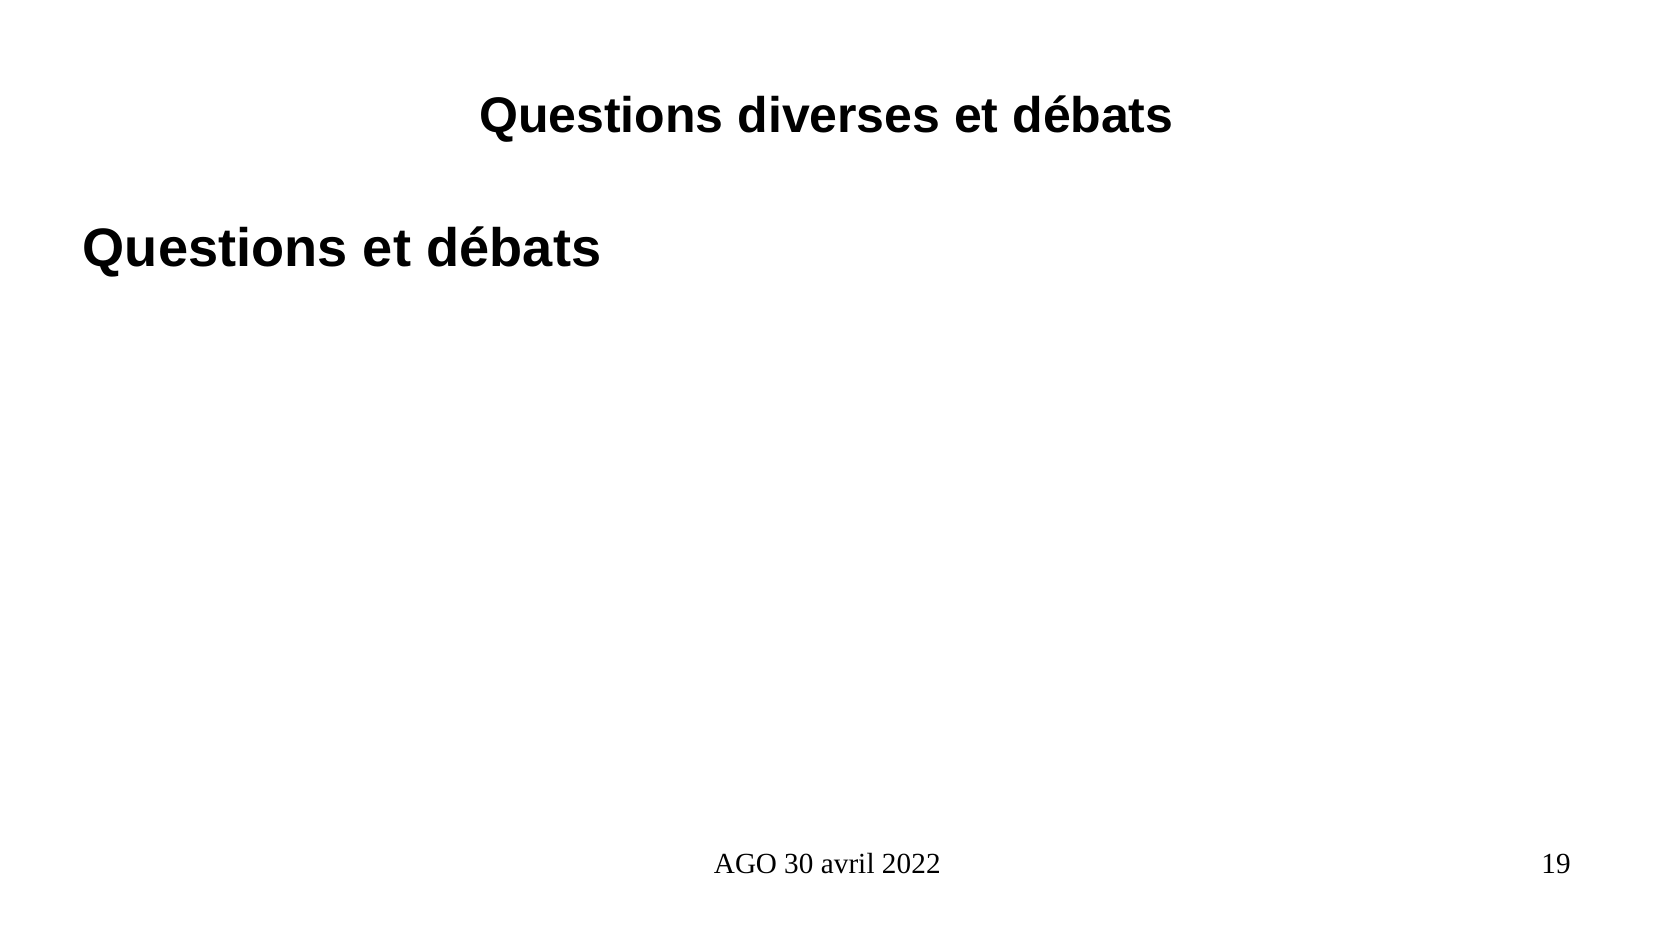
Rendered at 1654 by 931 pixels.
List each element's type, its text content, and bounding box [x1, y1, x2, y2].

title Questions diverses et débats [82, 37, 1571, 193]
list Questions et débats [82, 217, 1571, 758]
